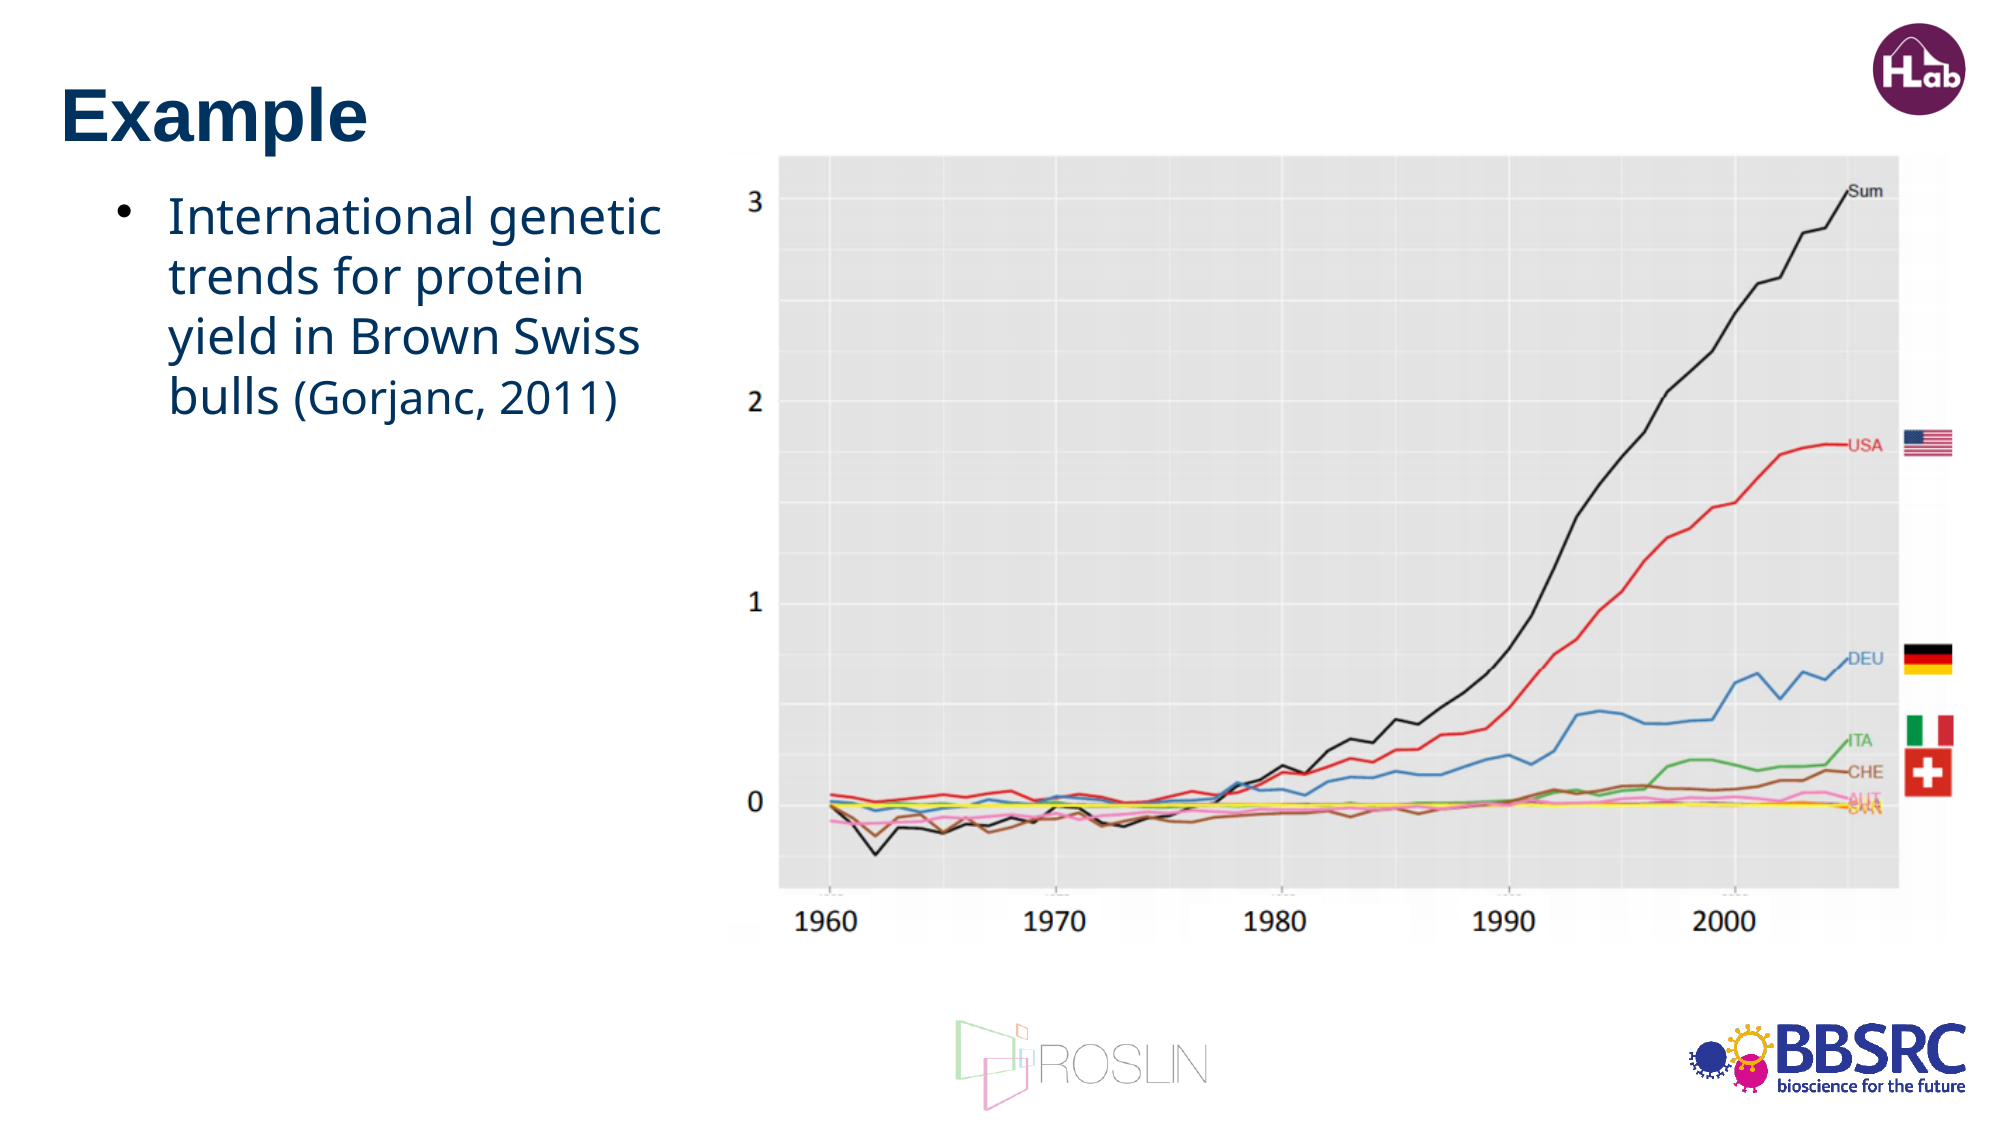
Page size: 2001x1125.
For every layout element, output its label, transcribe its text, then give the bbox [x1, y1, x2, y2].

picture [1687, 1020, 1966, 1099]
text_box International genetic trends for protein yield in Brown Swiss bulls (Gorjanc, 2011) [83, 176, 709, 975]
picture [948, 985, 1220, 1125]
picture [1872, 21, 1966, 116]
picture [649, 153, 1996, 979]
text_box Example [45, 59, 1926, 166]
